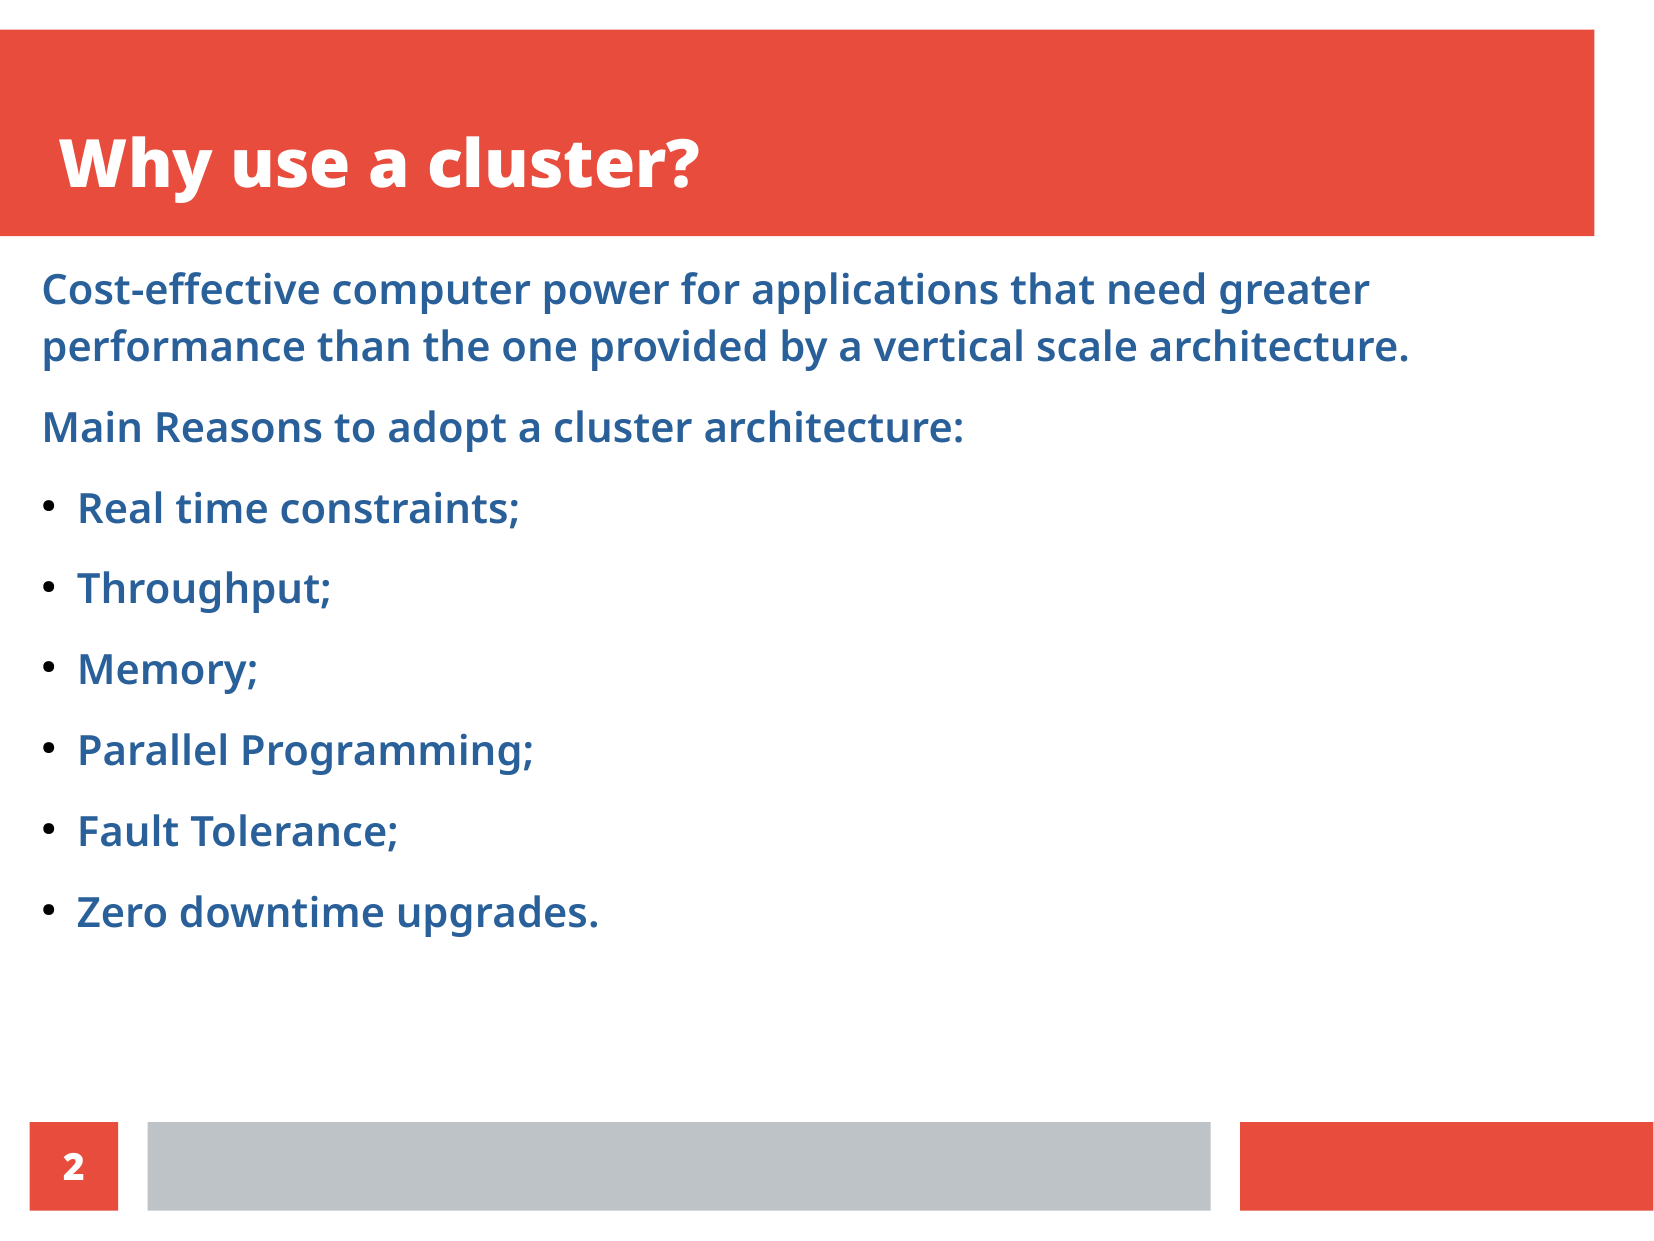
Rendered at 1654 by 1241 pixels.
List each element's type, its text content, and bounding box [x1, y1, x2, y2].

title Why use a cluster? [59, 59, 1595, 207]
list Cost-effective computer power for applications that need greater performance than the one provided by a vertical scale architecture. Main Reasons to adopt a cluster architecture: Real time constraints; Throughput; Memory; Parallel Programming; Fault Tolerance; Zero downtime upgrades. [41, 259, 1548, 1028]
